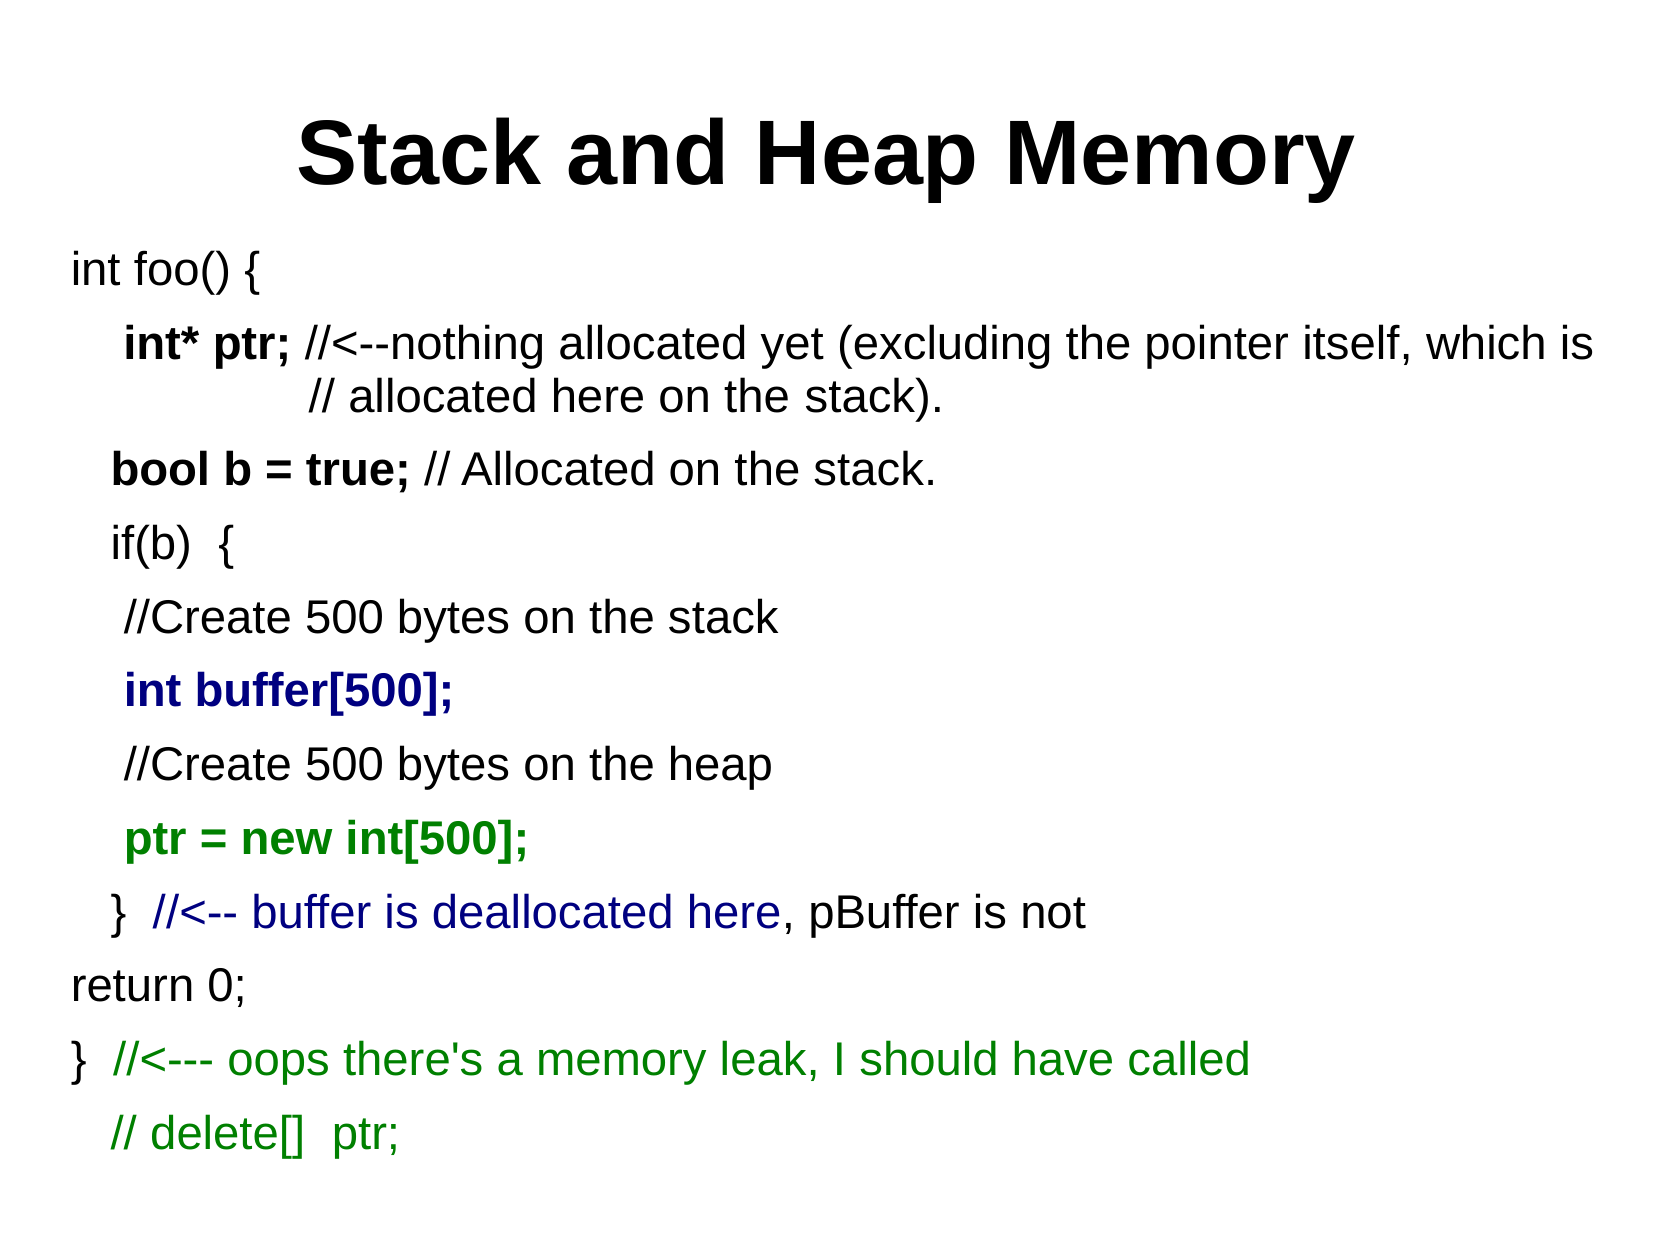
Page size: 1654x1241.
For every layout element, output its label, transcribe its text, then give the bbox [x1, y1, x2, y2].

title Stack and Heap Memory [82, 49, 1571, 242]
list int foo() { int* ptr; //<--nothing allocated yet (excluding the pointer itself, which is // allocated here on the stack). bool b = true; // Allocated on the stack. if(b) { //Create 500 bytes on the stack int buffer[500]; //Create 500 bytes on the heap ptr = new int[500]; } //<-- buffer is deallocated here, pBuffer is not return 0; } //<--- oops there's a memory leak, I should have called // delete[] ptr; [70, 242, 1619, 1170]
